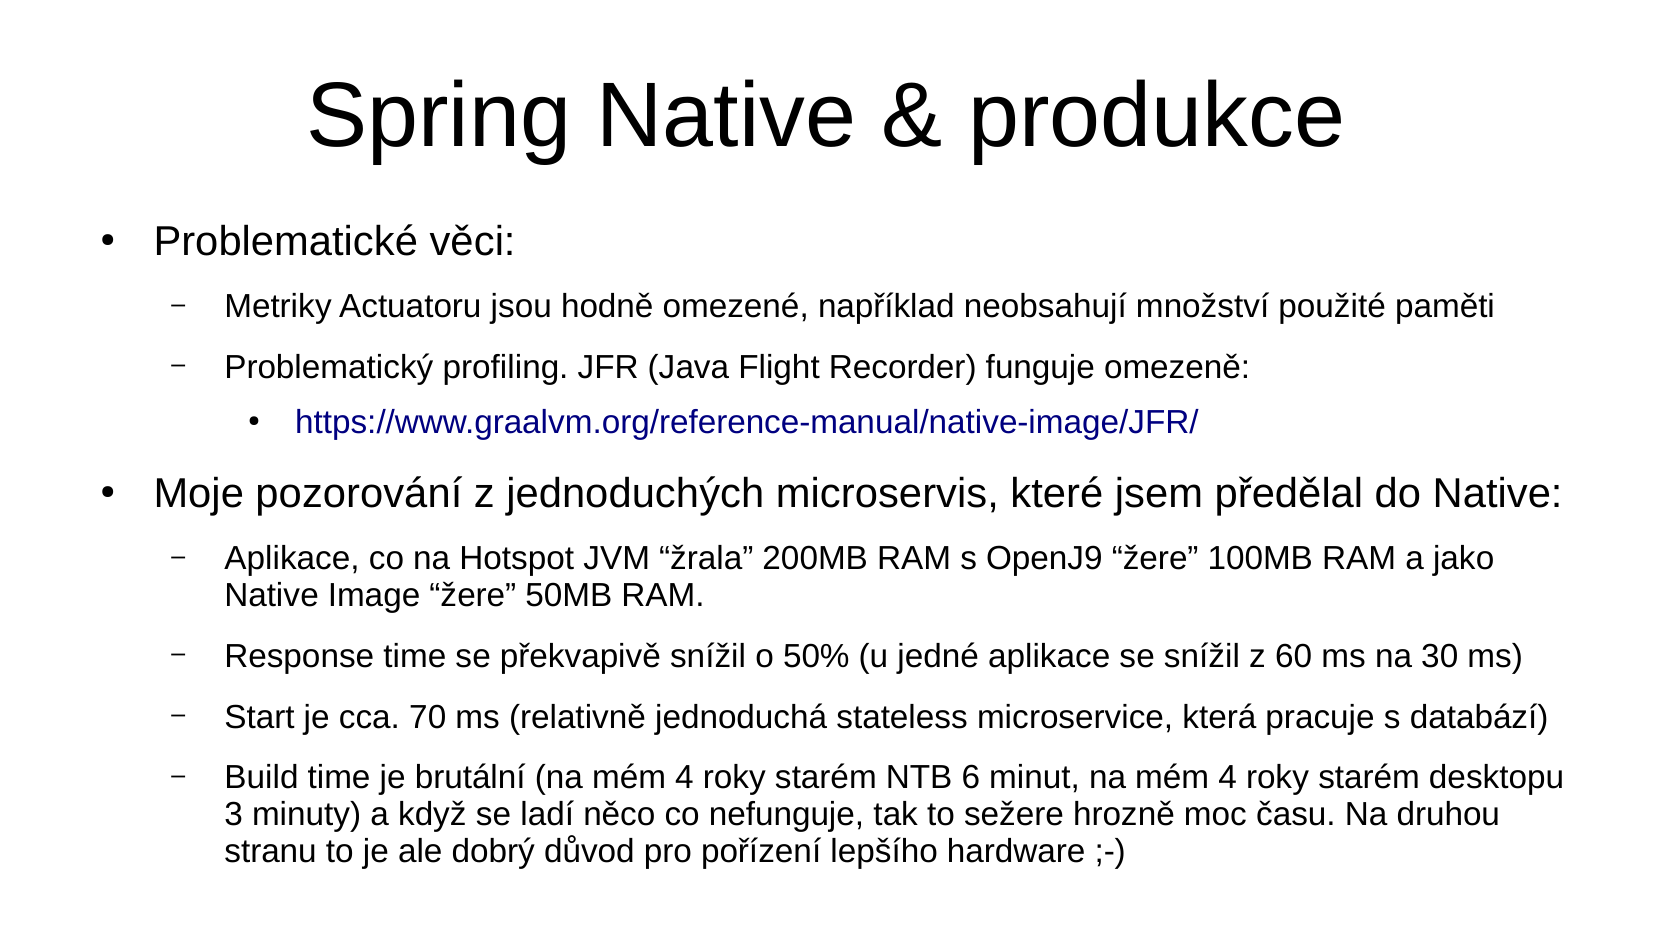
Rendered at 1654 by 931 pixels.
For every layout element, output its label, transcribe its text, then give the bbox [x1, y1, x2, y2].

title Spring Native & produkce [82, 37, 1571, 193]
list Problematické věci: Metriky Actuatoru jsou hodně omezené, například neobsahují množství použité paměti Problematický profiling. JFR (Java Flight Recorder) funguje omezeně: https://www.graalvm.org/reference-manual/native-image/JFR/ Moje pozorování z jednoduchých microservis, které jsem předělal do Native: Aplikace, co na Hotspot JVM “žrala” 200MB RAM s OpenJ9 “žere” 100MB RAM a jako Native Image “žere” 50MB RAM. Response time se překvapivě snížil o 50% (u jedné aplikace se snížil z 60 ms na 30 ms) Start je cca. 70 ms (relativně jednoduchá stateless microservice, která pracuje s databází) Build time je brutální (na mém 4 roky starém NTB 6 minut, na mém 4 roky starém desktopu 3 minuty) a když se ladí něco co nefunguje, tak to sežere hrozně moc času. Na druhou stranu to je ale dobrý důvod pro pořízení lepšího hardware ;-) [82, 217, 1571, 901]
